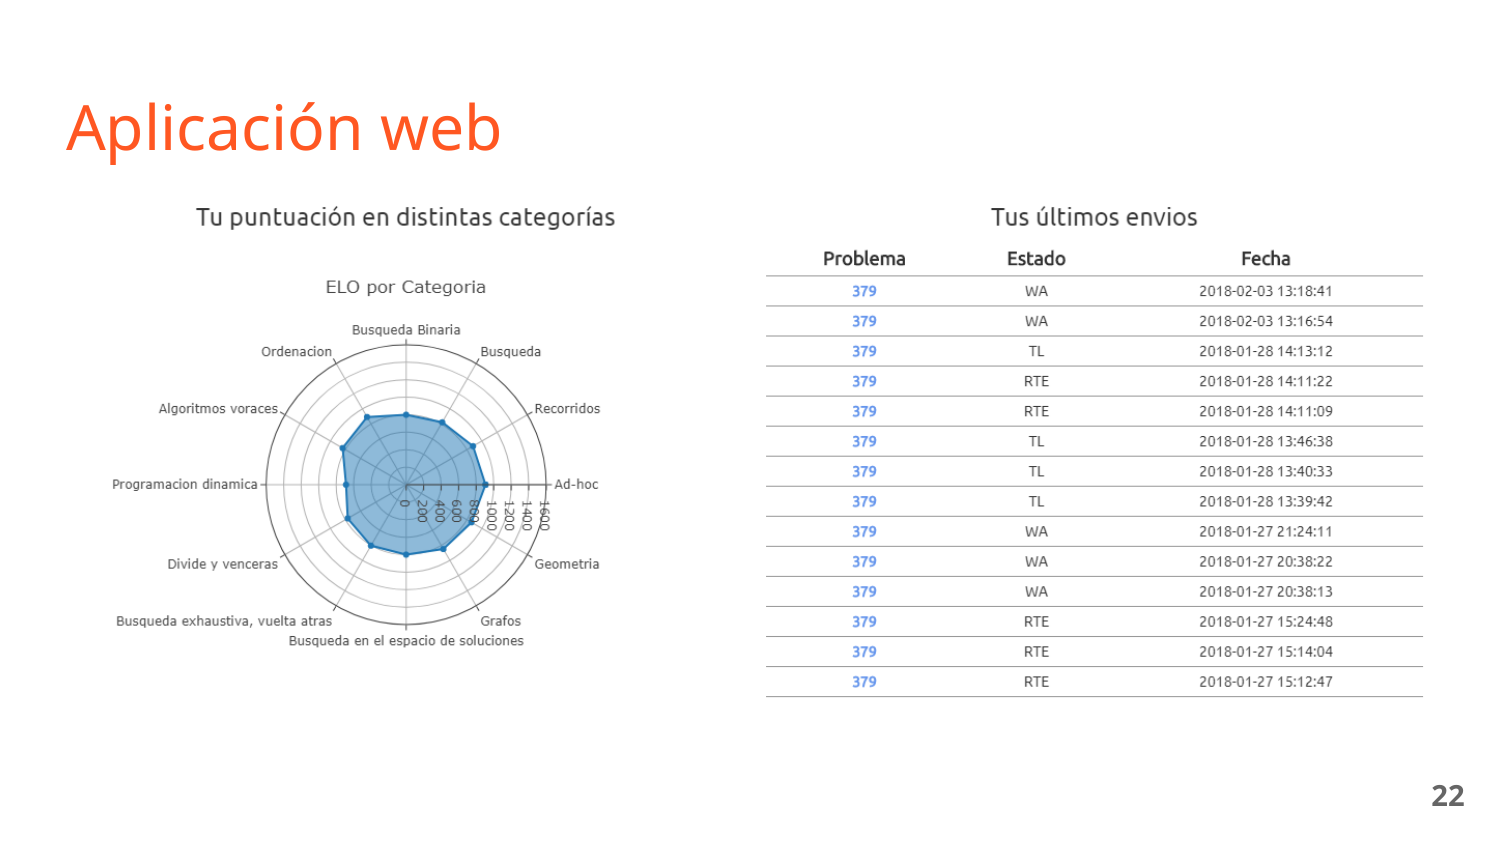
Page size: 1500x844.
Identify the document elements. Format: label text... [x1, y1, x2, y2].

slide_number <number> [1389, 764, 1480, 830]
picture [51, 189, 1449, 701]
title Aplicación web [51, 72, 1449, 167]
